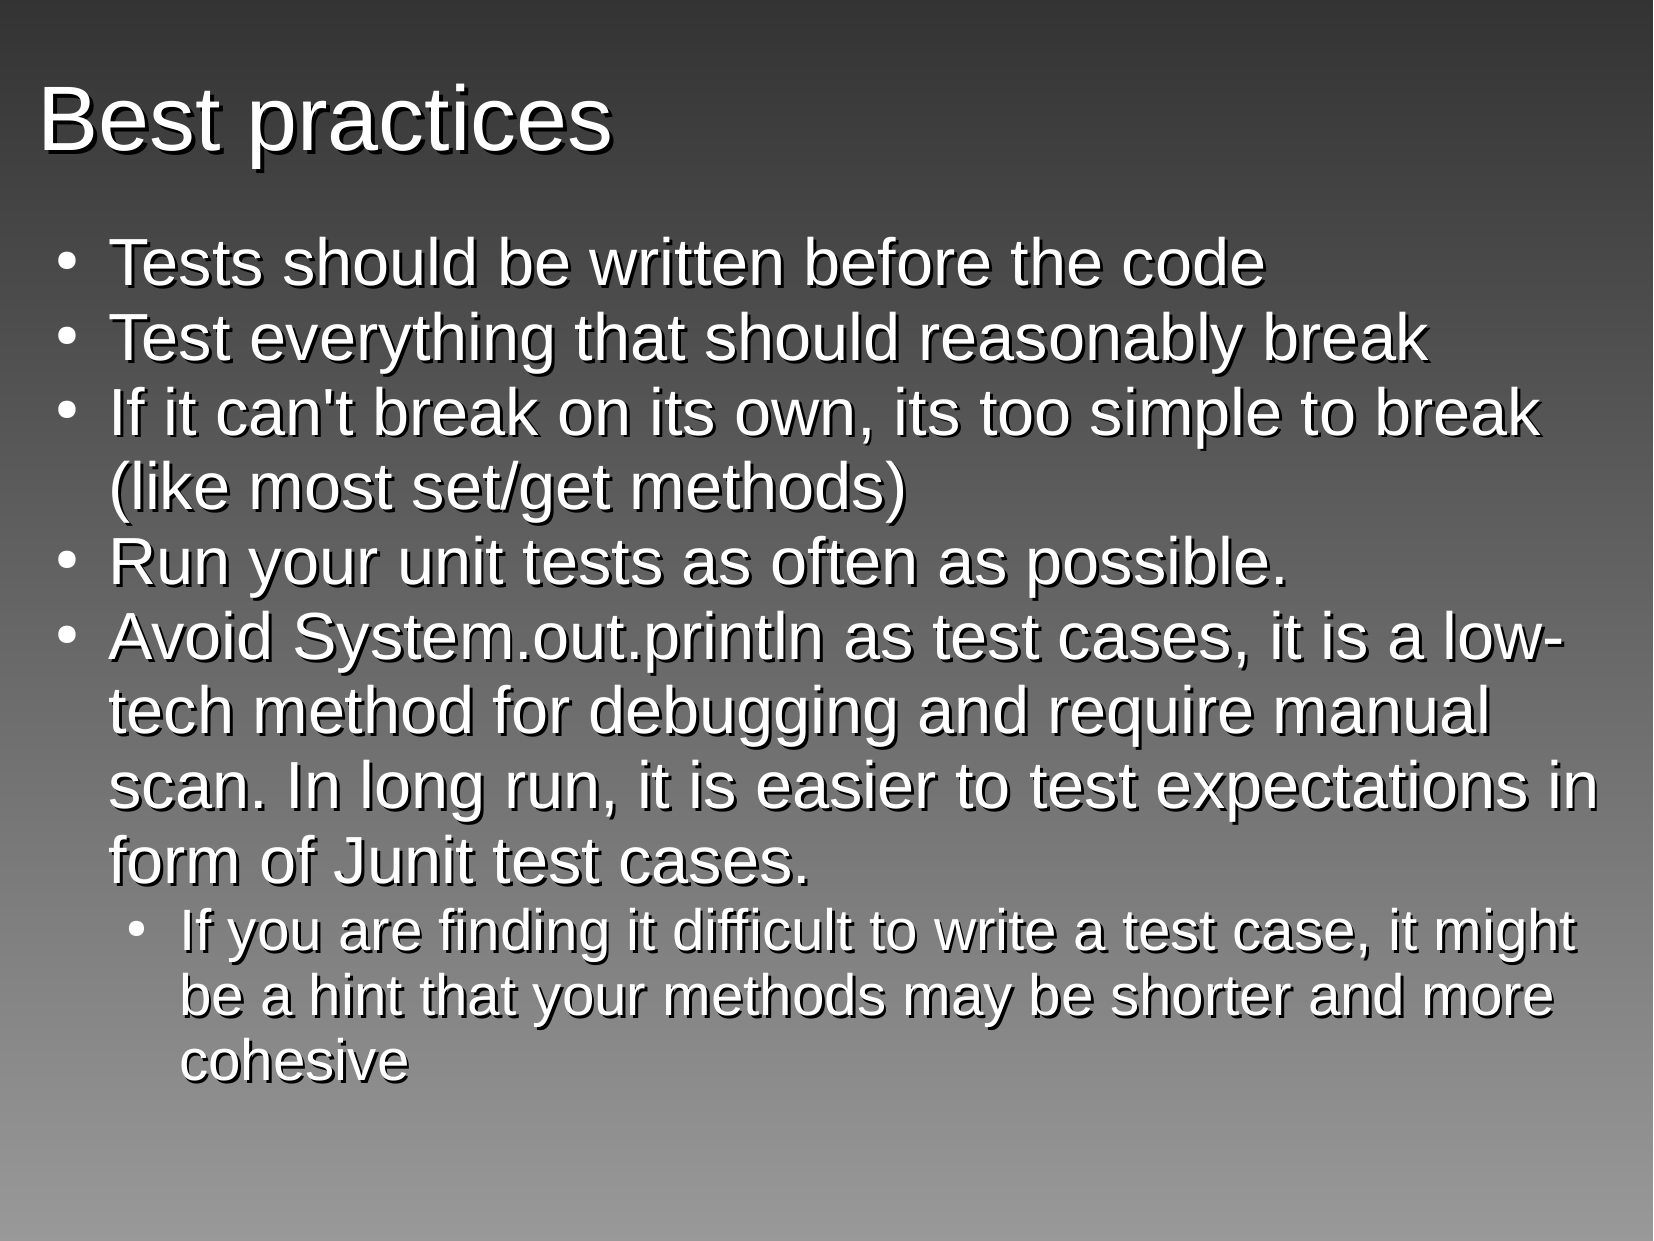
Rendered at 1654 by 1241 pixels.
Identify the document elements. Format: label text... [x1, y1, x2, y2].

title Best practices [37, 56, 1613, 181]
list Tests should be written before the code Test everything that should reasonably break If it can't break on its own, its too simple to break (like most set/get methods) Run your unit tests as often as possible. Avoid System.out.println as test cases, it is a low-tech method for debugging and require manual scan. In long run, it is easier to test expectations in form of Junit test cases. If you are finding it difficult to write a test case, it might be a hint that your methods may be shorter and more cohesive [37, 225, 1613, 1126]
